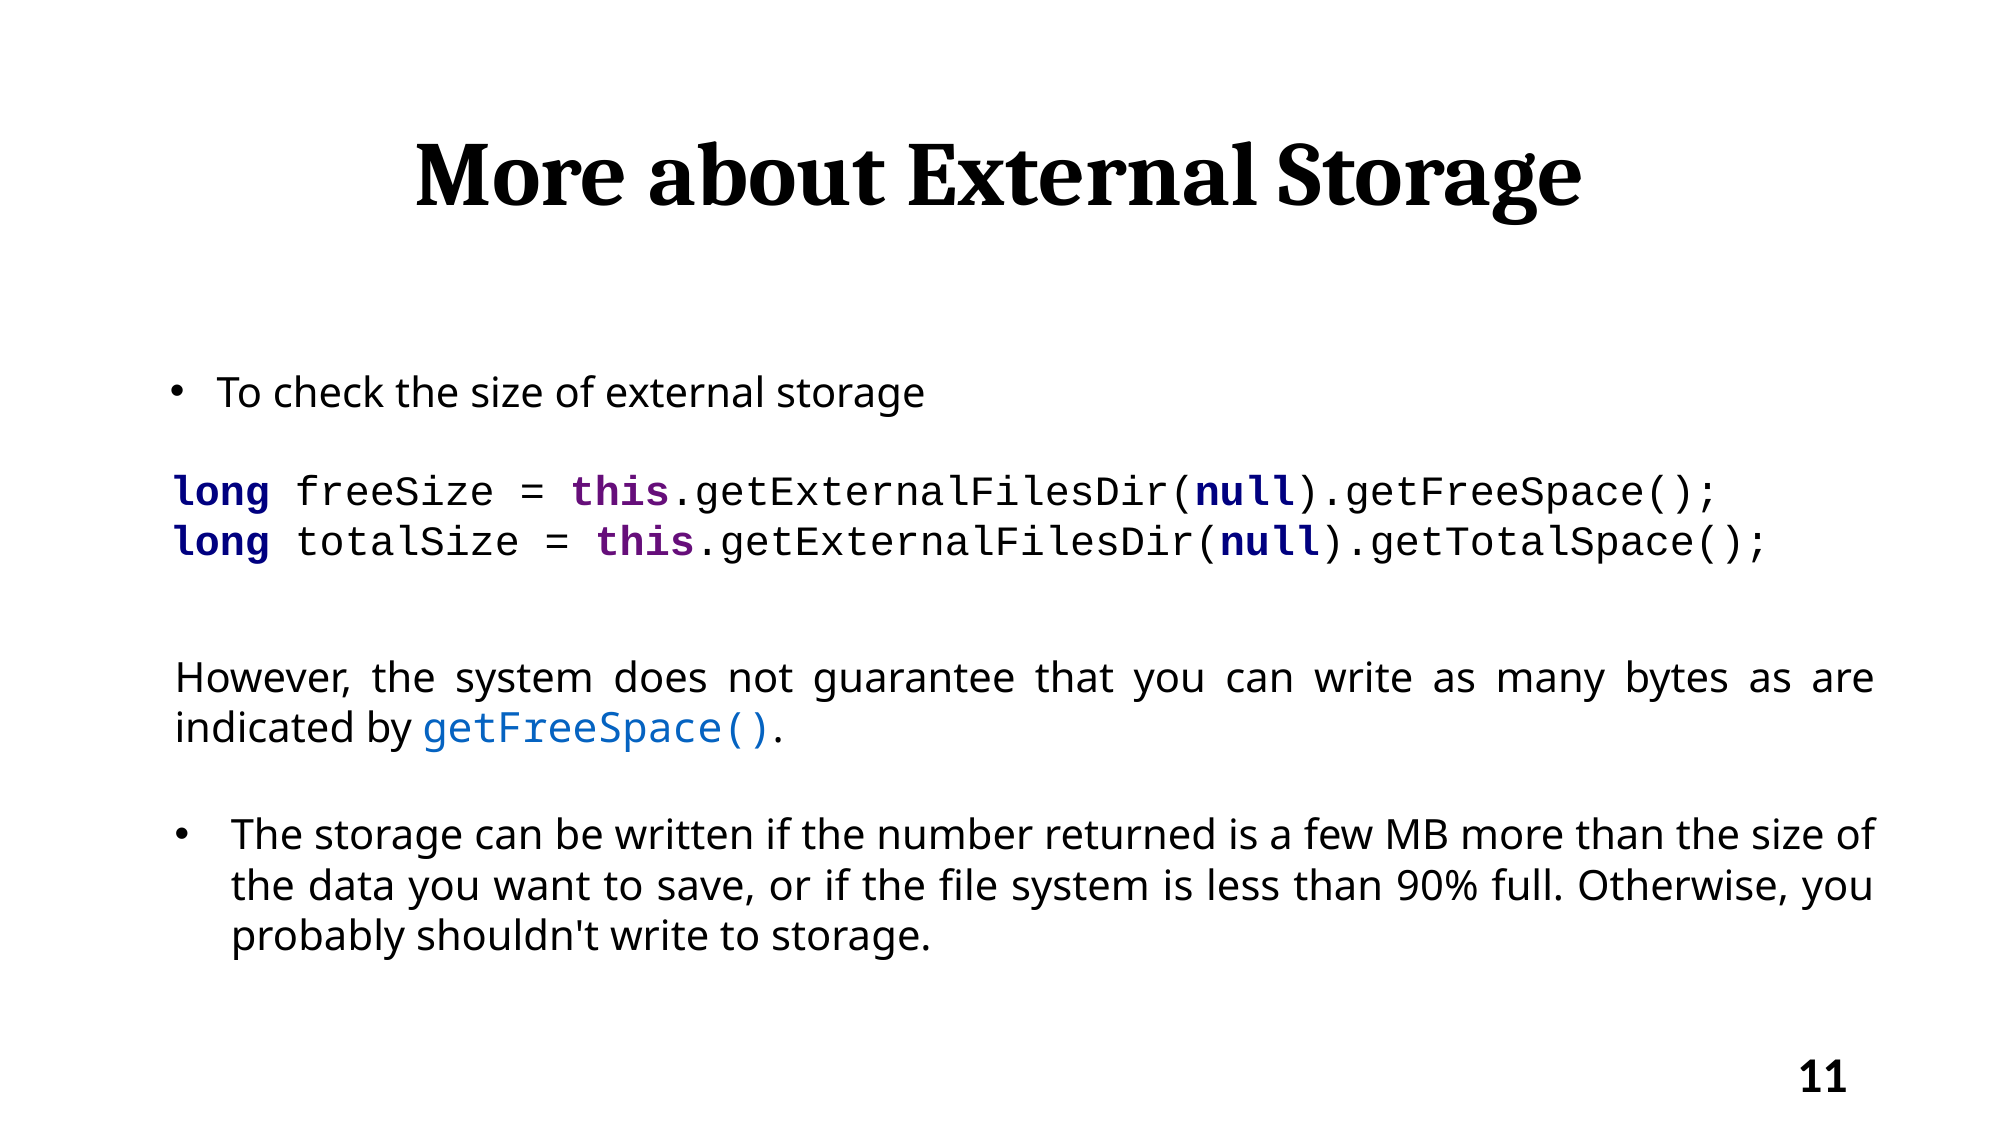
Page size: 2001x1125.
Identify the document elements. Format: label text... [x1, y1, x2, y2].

slide_number <number> [1412, 1042, 1863, 1103]
text_box To check the size of external storage [154, 357, 1812, 424]
text_box However, the system does not guarantee that you can write as many bytes as are indicated by getFreeSpace(). The storage can be written if the number returned is a few MB more than the size of the data you want to save, or if the file system is less than 90% full. Otherwise, you probably shouldn't write to storage. [159, 643, 1891, 966]
text_box long freeSize = this.getExternalFilesDir(null).getFreeSpace(); long totalSize = this.getExternalFilesDir(null).getTotalSpace(); [154, 456, 1898, 572]
title More about External Storage [137, 59, 1863, 278]
